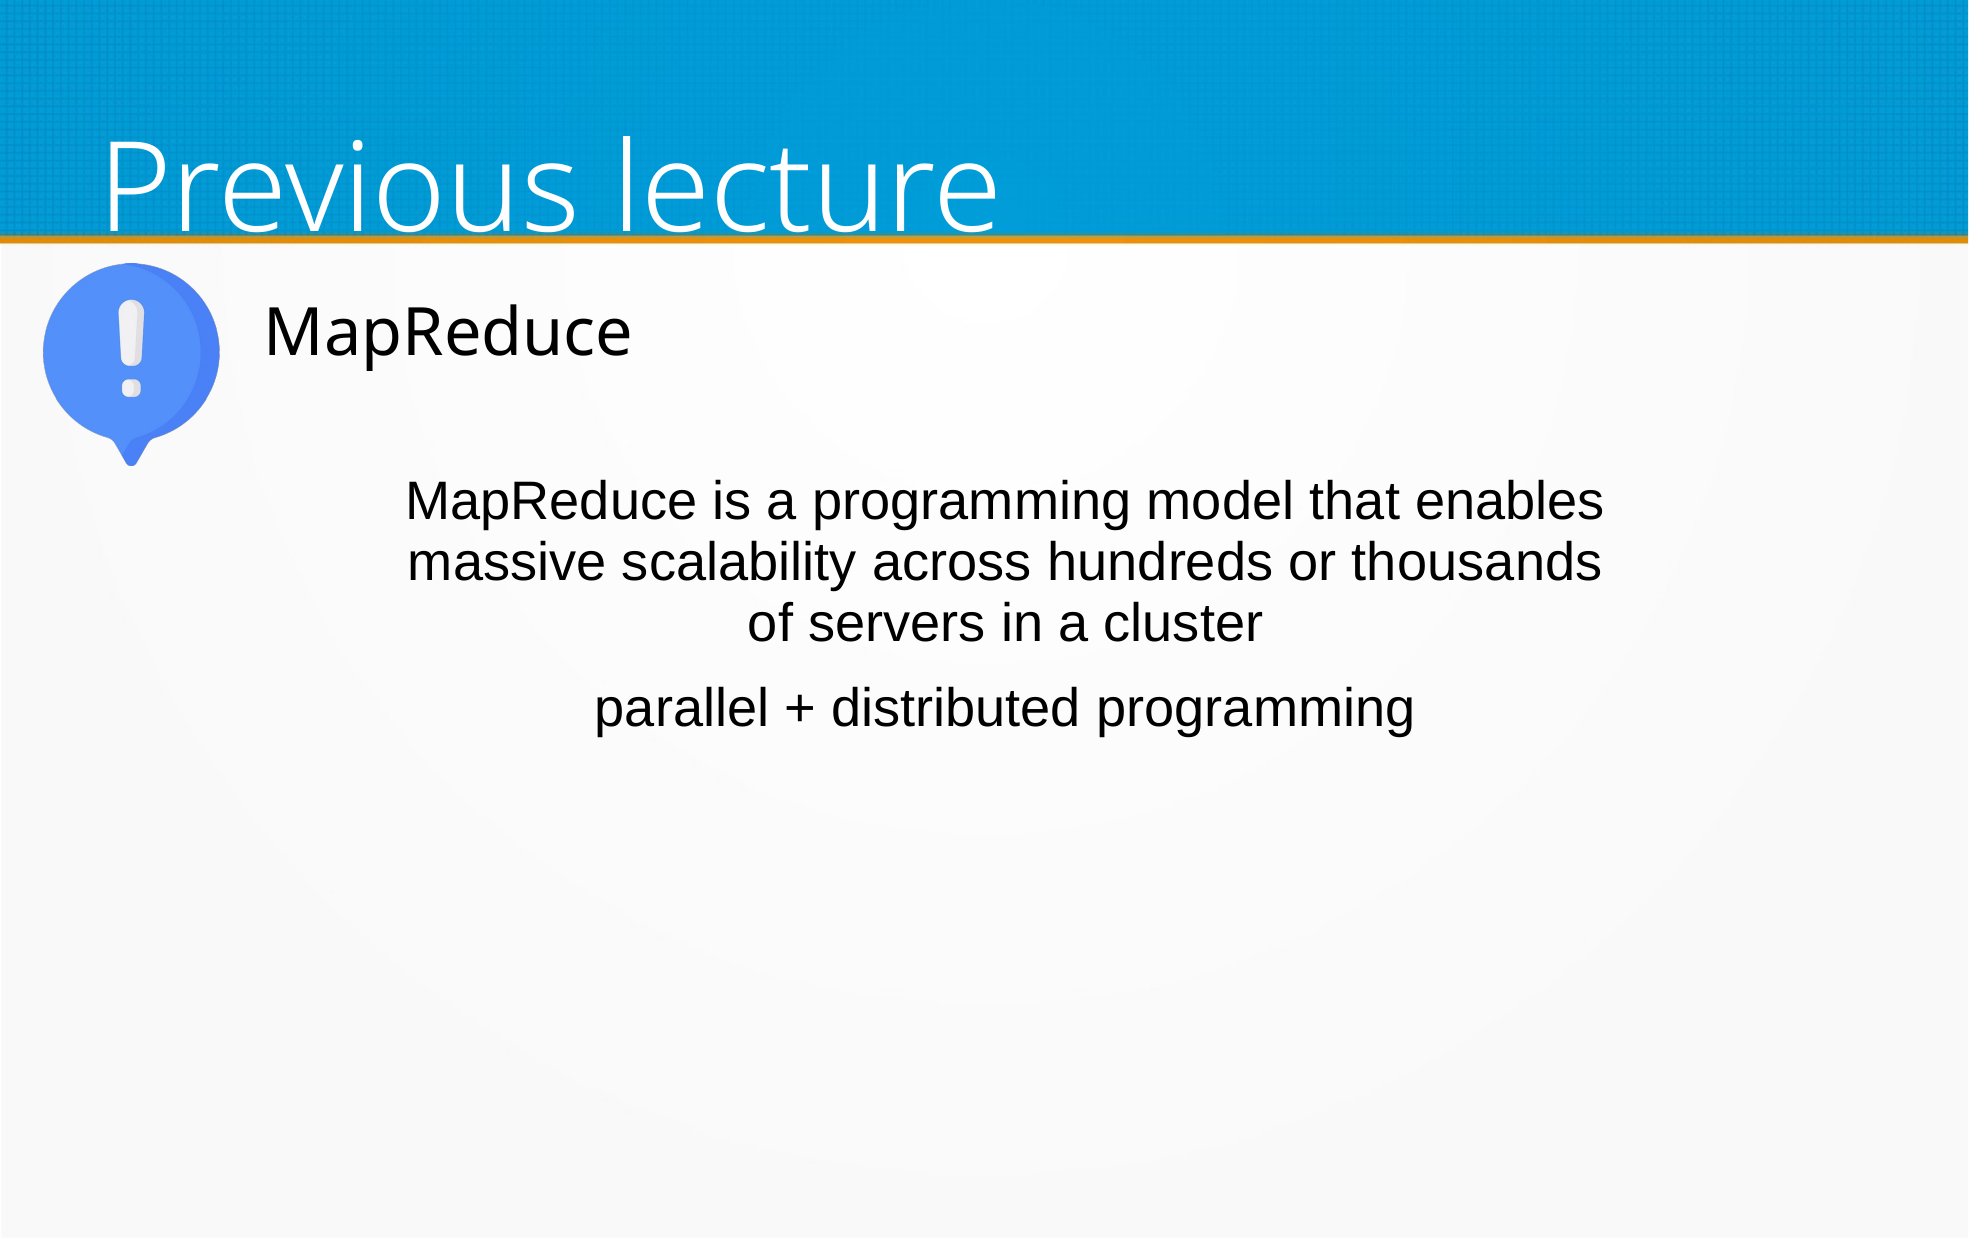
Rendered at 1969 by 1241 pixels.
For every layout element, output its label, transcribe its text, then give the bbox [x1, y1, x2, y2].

title Previous lecture [98, 49, 1870, 257]
list MapReduce [240, 288, 1865, 1009]
text_box MapReduce is a programming model that enables massive scalability across hundreds or thousands of servers in a cluster parallel + distributed programming [375, 463, 1637, 746]
picture [0, 233, 1969, 1241]
